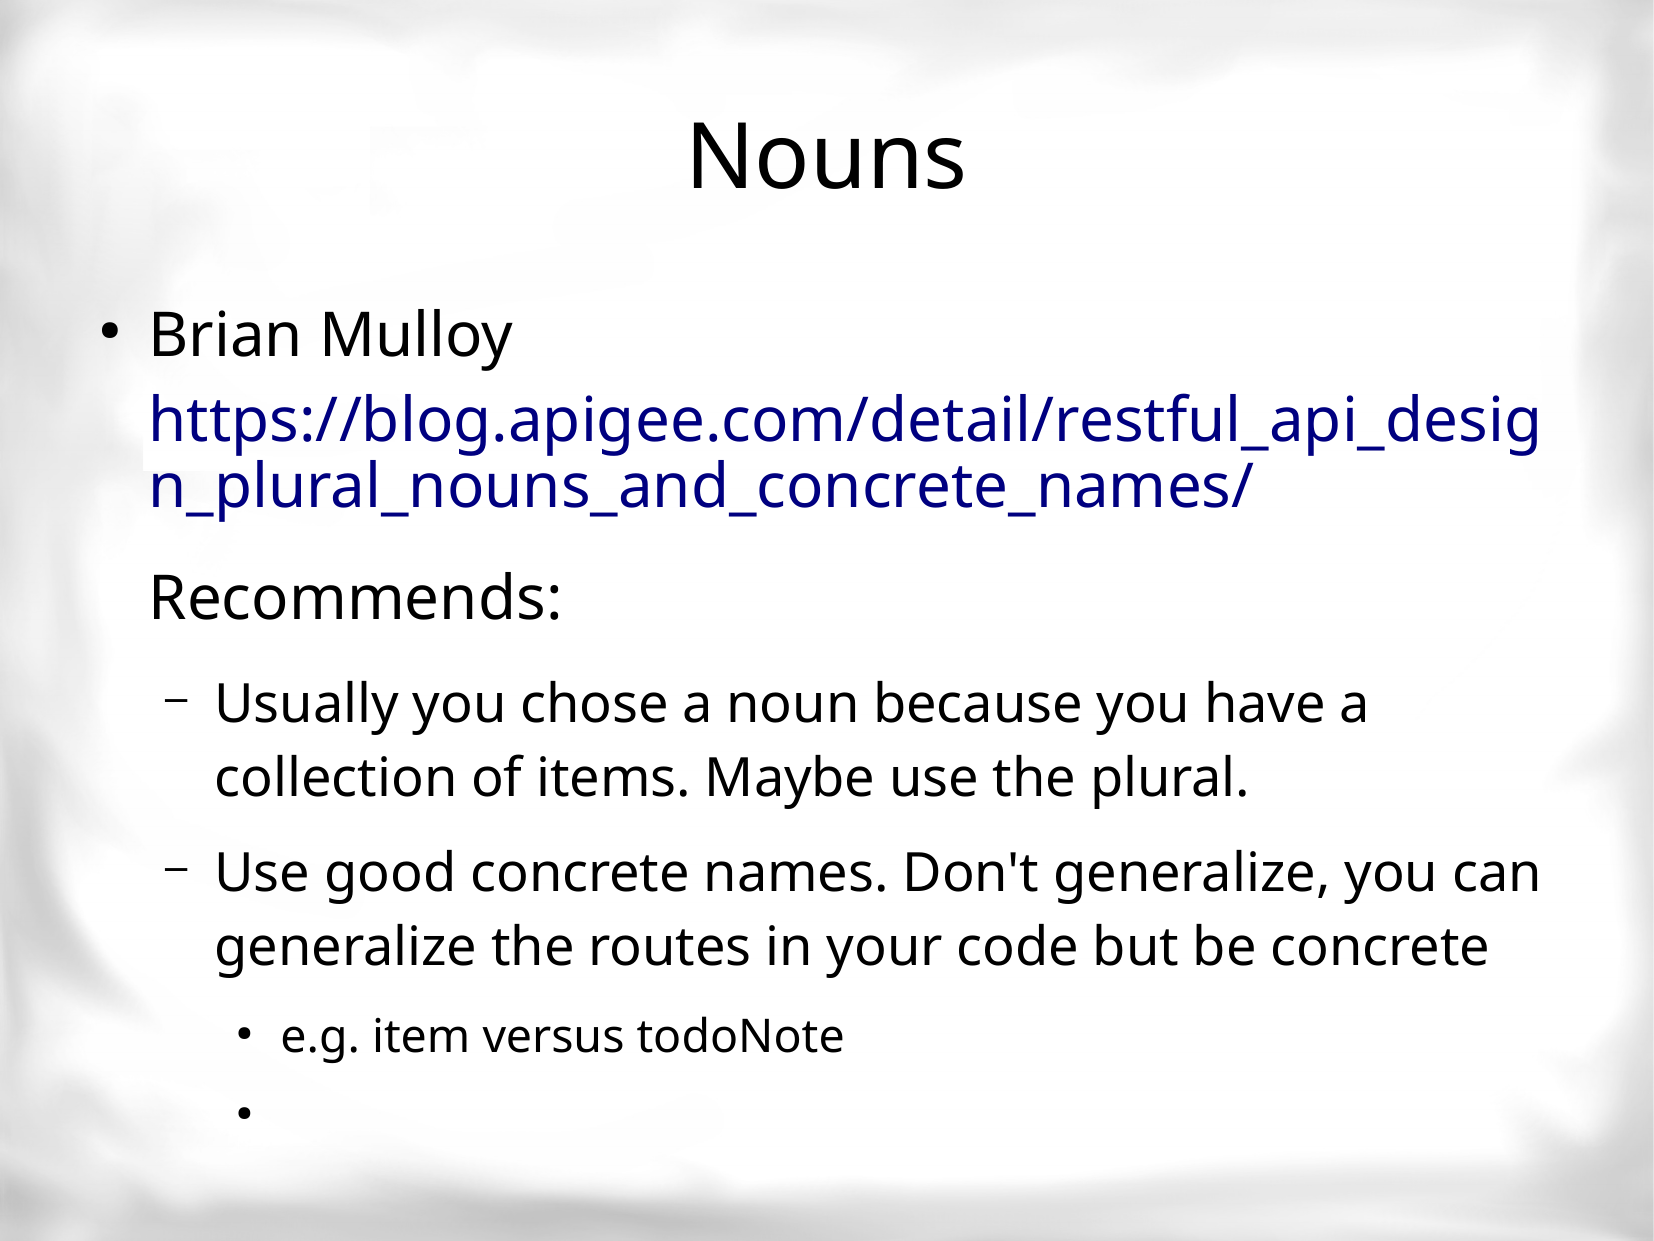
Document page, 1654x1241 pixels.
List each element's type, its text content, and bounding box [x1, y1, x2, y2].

title Nouns [82, 49, 1571, 257]
picture [0, 0, 1654, 1241]
list Brian Mulloy https://blog.apigee.com/detail/restful_api_design_plural_nouns_and_concrete_names/ Recommends: Usually you chose a noun because you have a collection of items. Maybe use the plural. Use good concrete names. Don't generalize, you can generalize the routes in your code but be concrete e.g. item versus todoNote [82, 290, 1571, 1010]
